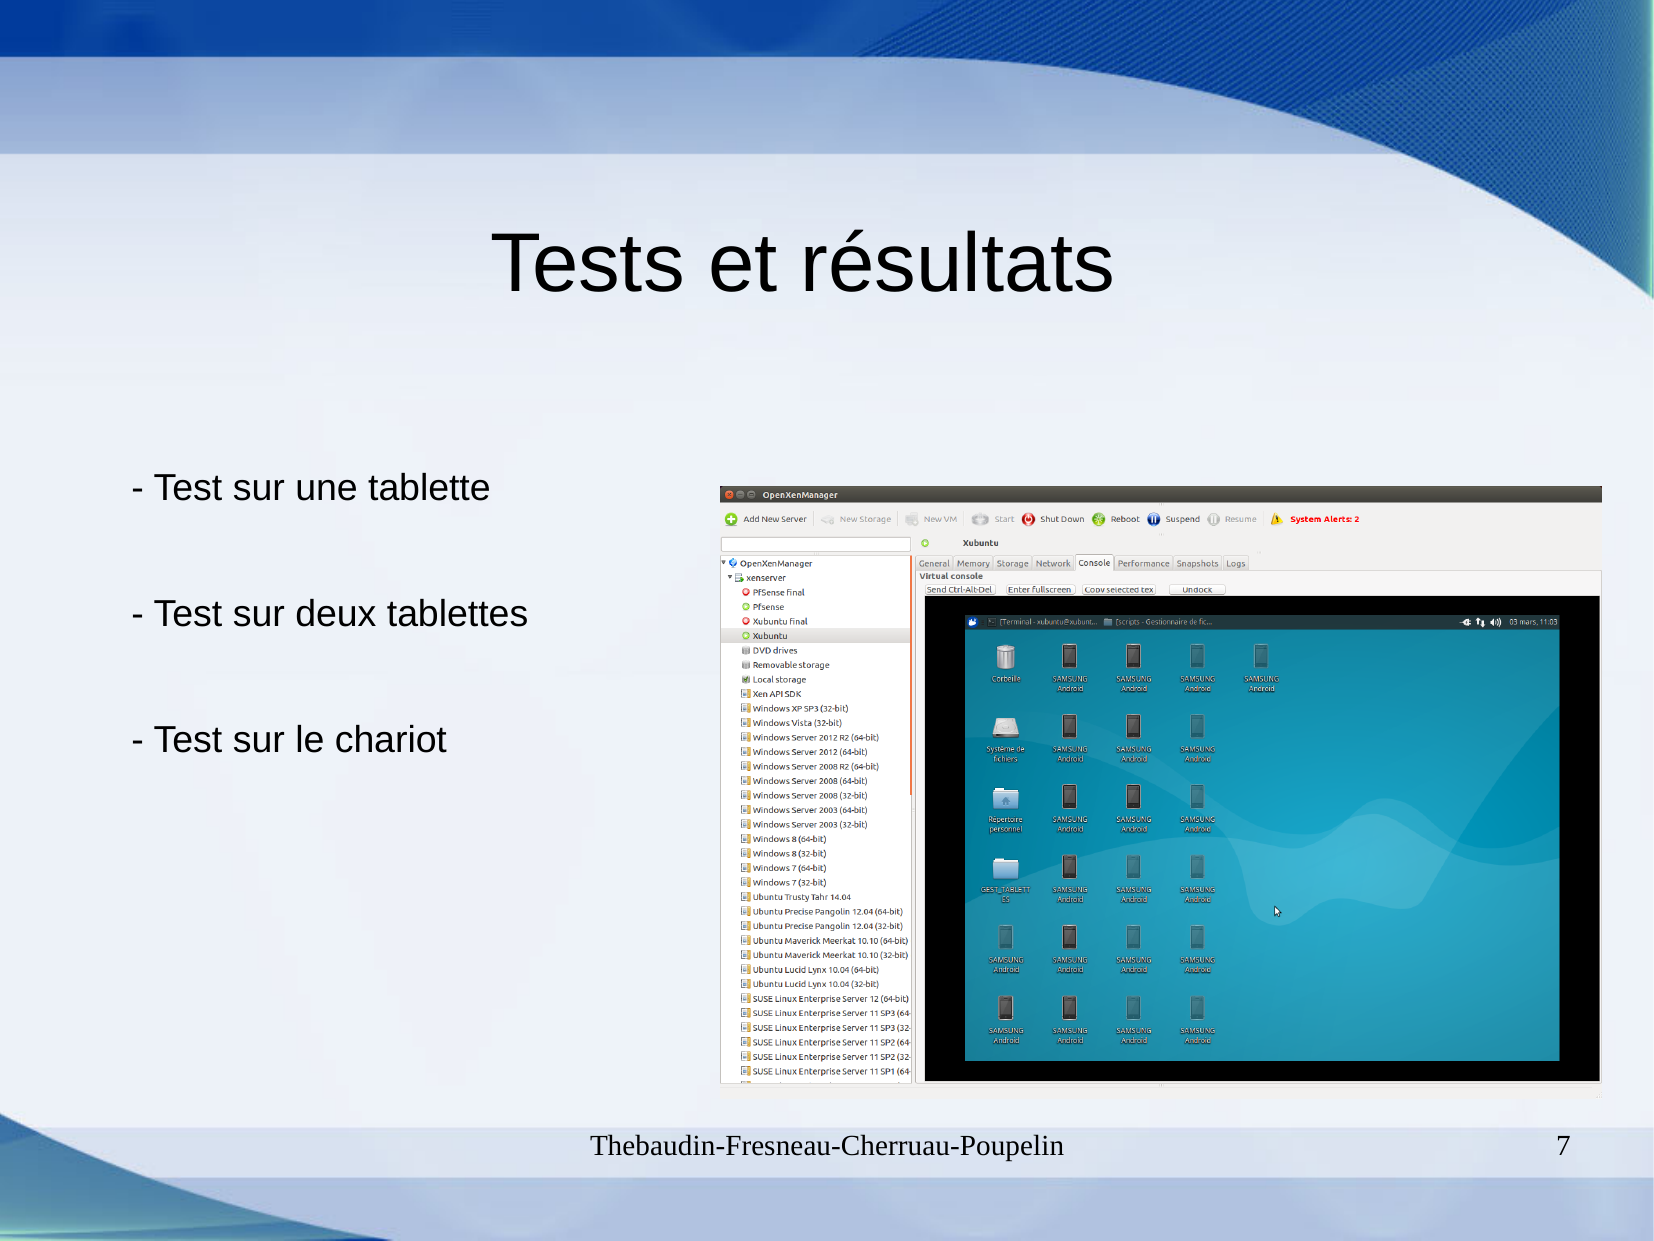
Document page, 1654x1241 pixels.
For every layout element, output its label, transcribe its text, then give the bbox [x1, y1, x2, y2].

title Tests et résultats [59, 159, 1548, 367]
text_box - Test sur une tablette - Test sur deux tablettes - Test sur le chariot [116, 458, 544, 768]
picture [0, 0, 1654, 1241]
